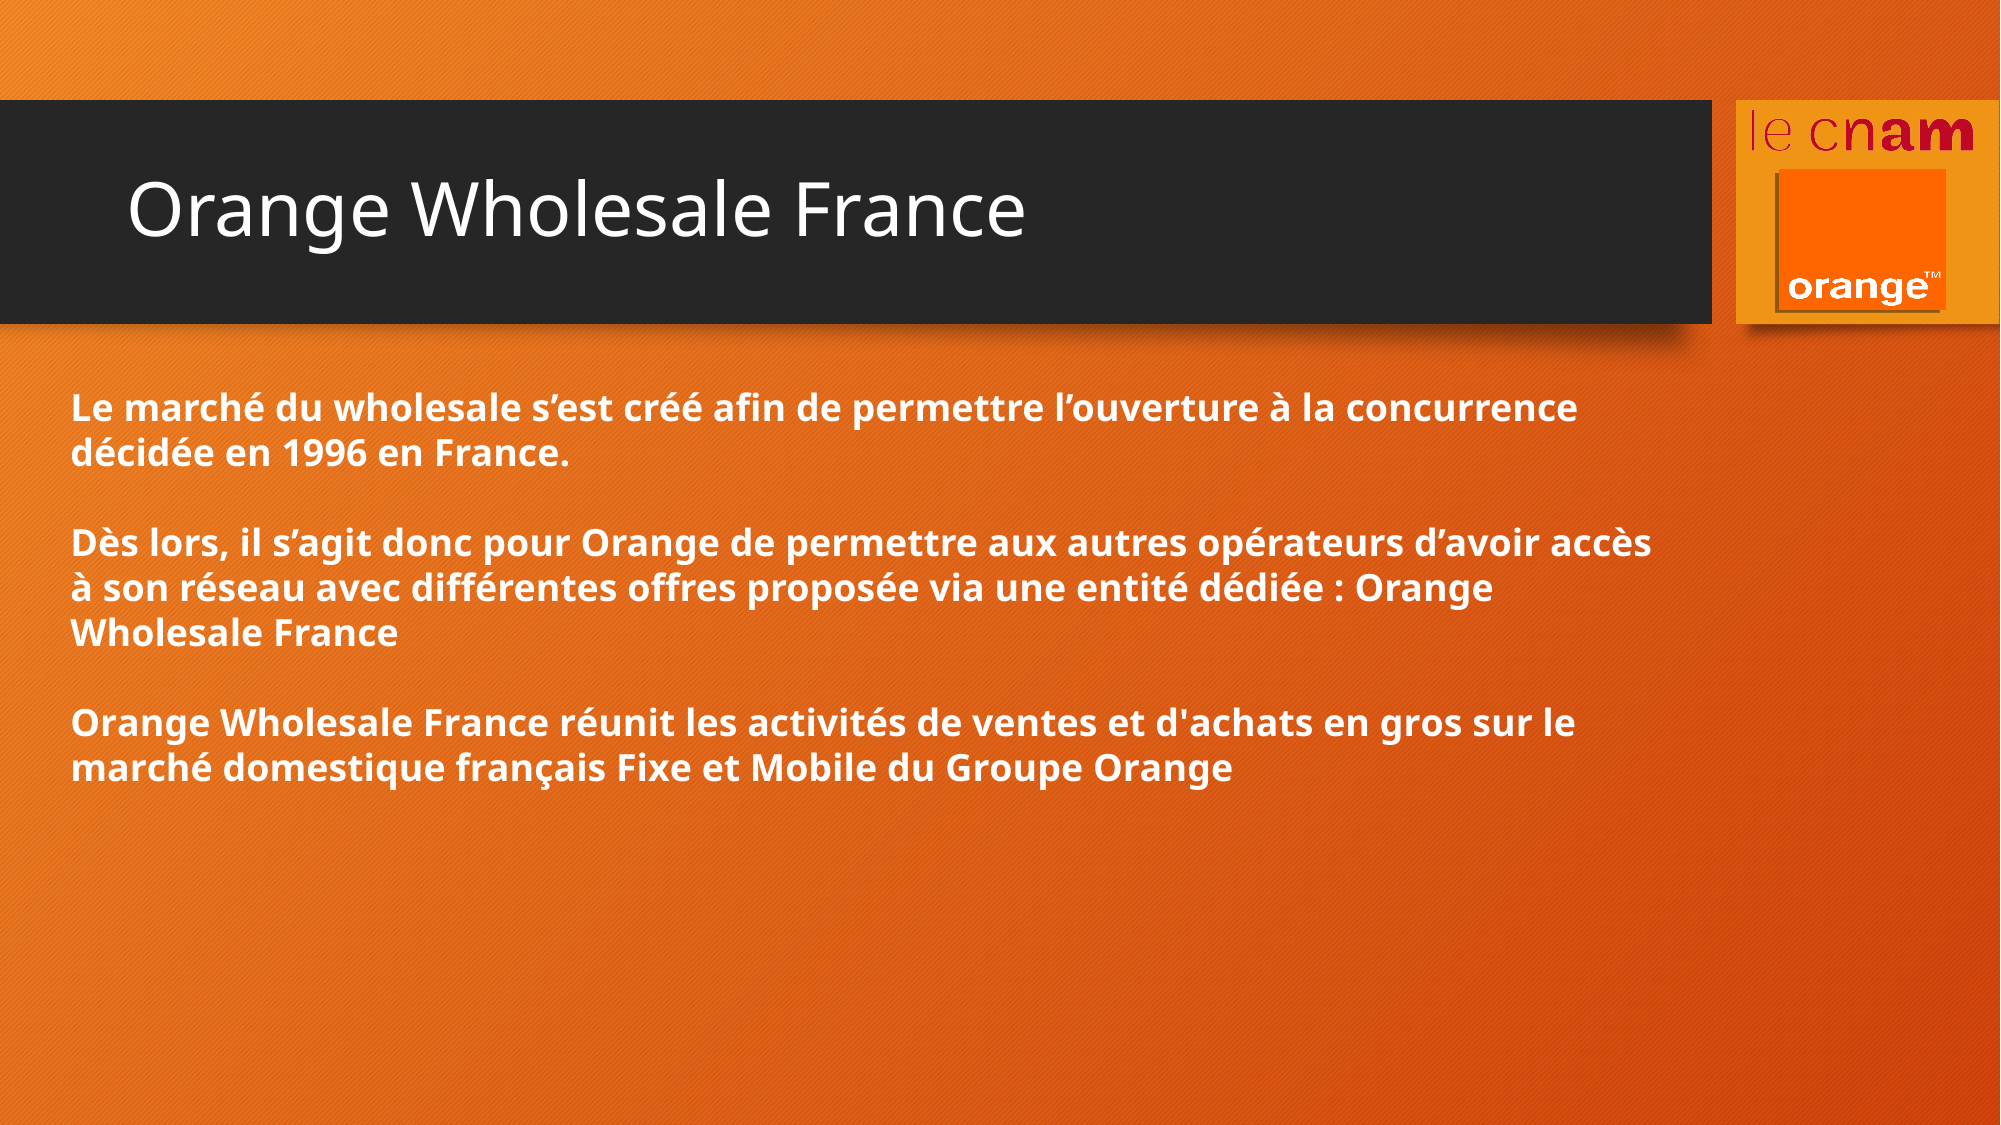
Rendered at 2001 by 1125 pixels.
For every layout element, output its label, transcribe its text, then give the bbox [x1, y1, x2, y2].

picture [1752, 110, 1973, 151]
title Orange Wholesale France [111, 123, 1689, 301]
text_box Le marché du wholesale s’est créé afin de permettre l’ouverture à la concurrence décidée en 1996 en France. Dès lors, il s’agit donc pour Orange de permettre aux autres opérateurs d’avoir accès à son réseau avec différentes offres proposée via une entité dédiée : Orange Wholesale France Orange Wholesale France réunit les activités de ventes et d'achats en gros sur le marché domestique français Fixe et Mobile du Groupe Orange [55, 376, 1689, 801]
picture [1779, 169, 1946, 310]
